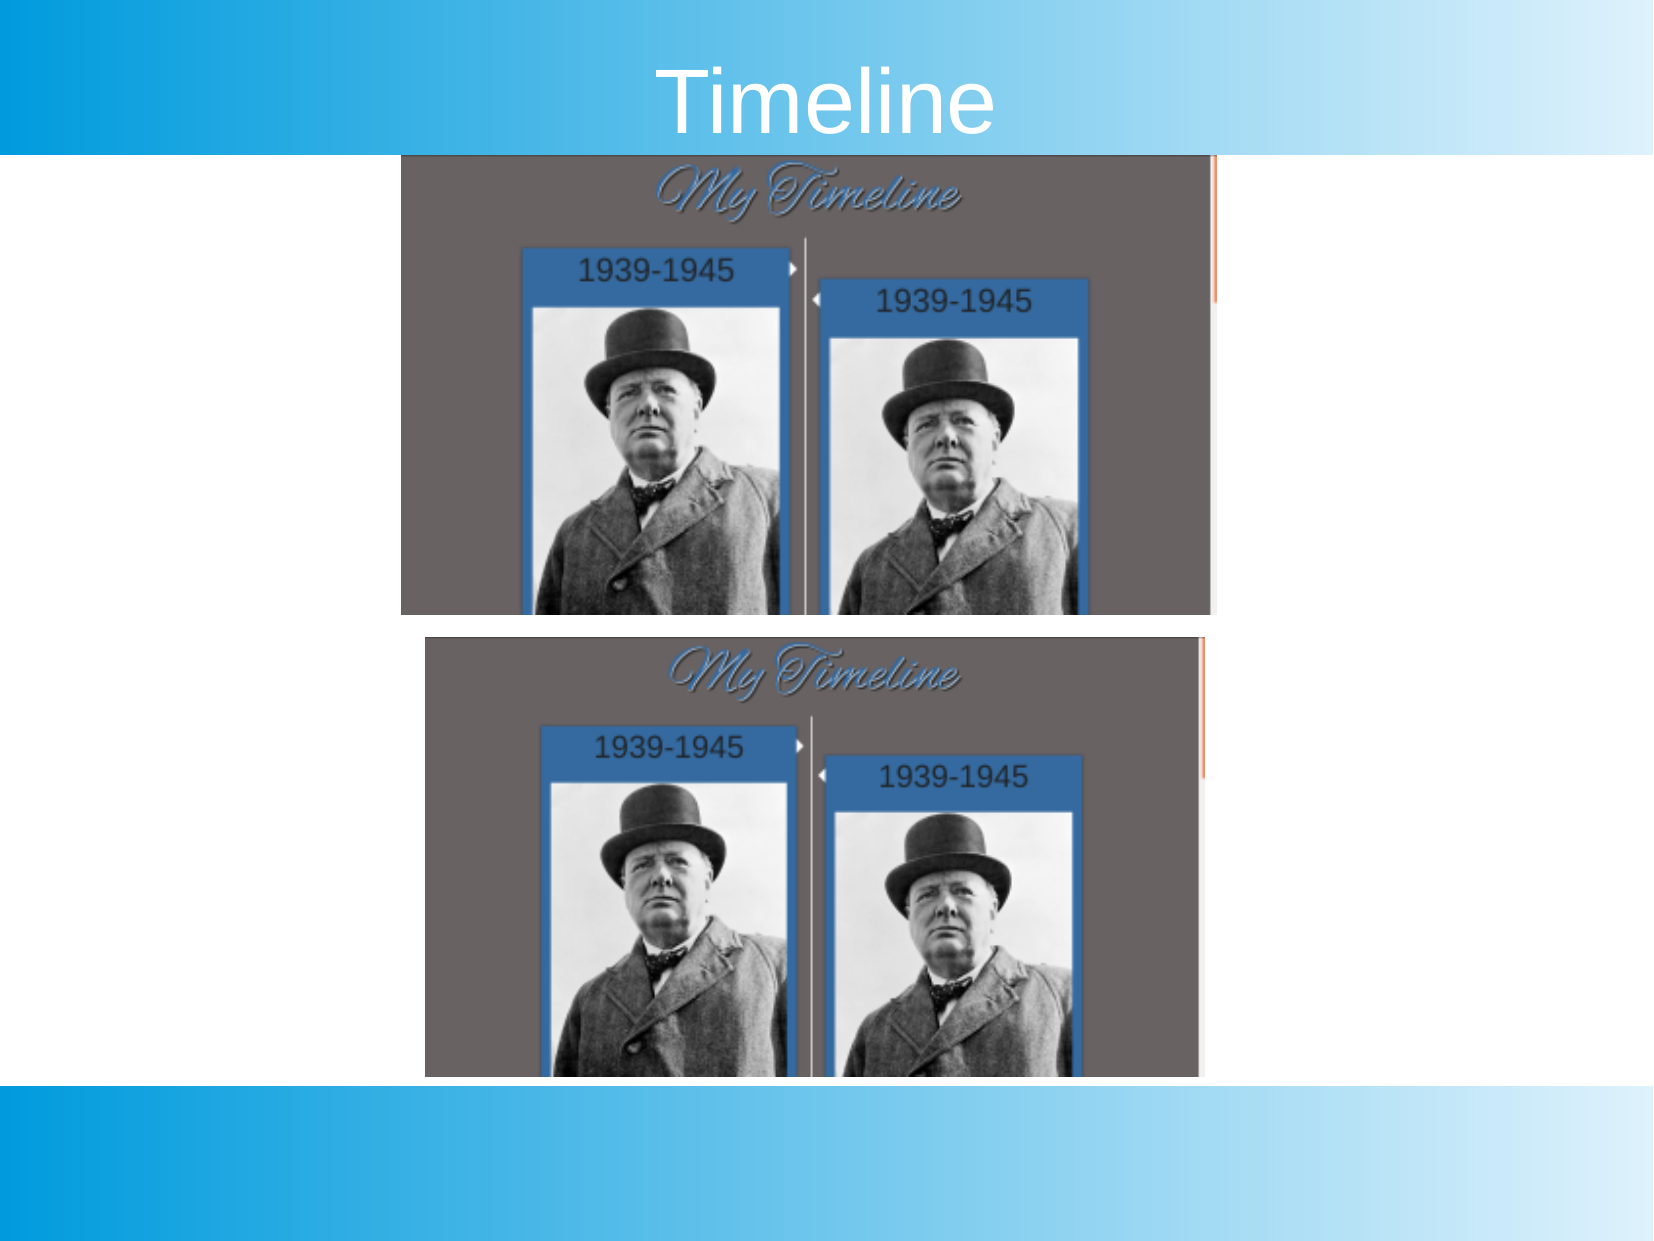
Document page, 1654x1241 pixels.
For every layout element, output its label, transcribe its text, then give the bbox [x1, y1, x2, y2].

picture [401, 155, 1217, 615]
picture [425, 637, 1205, 1077]
title Timeline [82, 49, 1571, 155]
